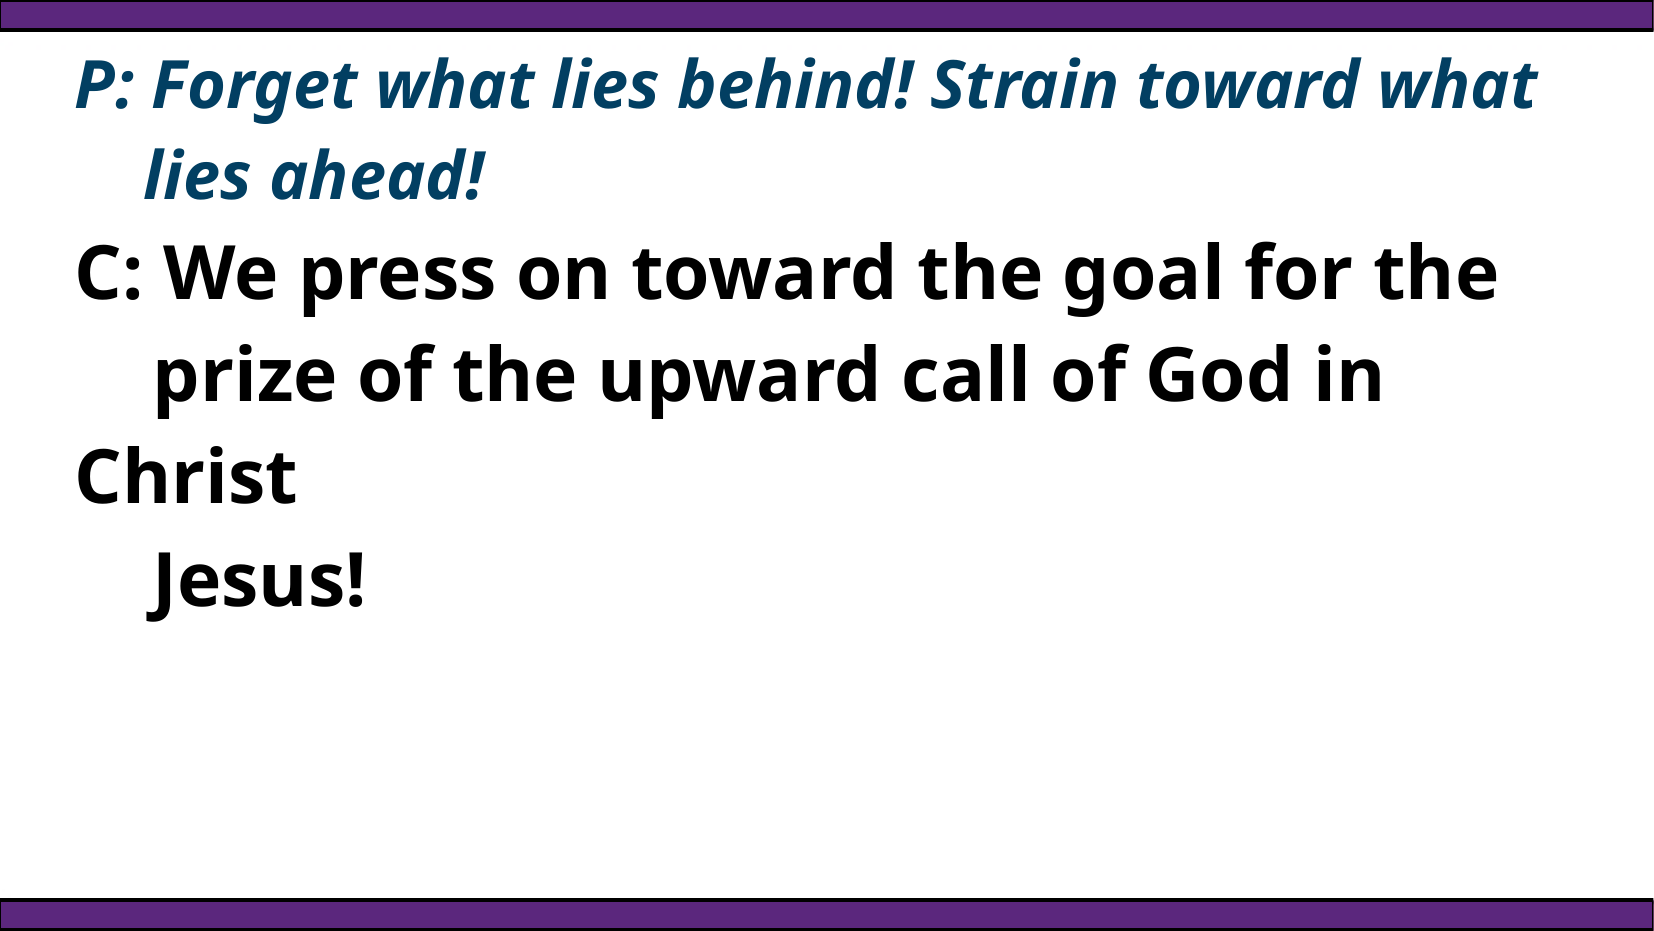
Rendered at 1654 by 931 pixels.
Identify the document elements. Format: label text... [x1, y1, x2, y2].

picture [0, 31, 1654, 900]
text_box P: Forget what lies behind! Strain toward what lies ahead! C: We press on toward the goal for the prize of the upward call of God in Christ Jesus! [60, 30, 1591, 522]
text_box [0, 900, 1654, 931]
text_box [0, 0, 1654, 31]
